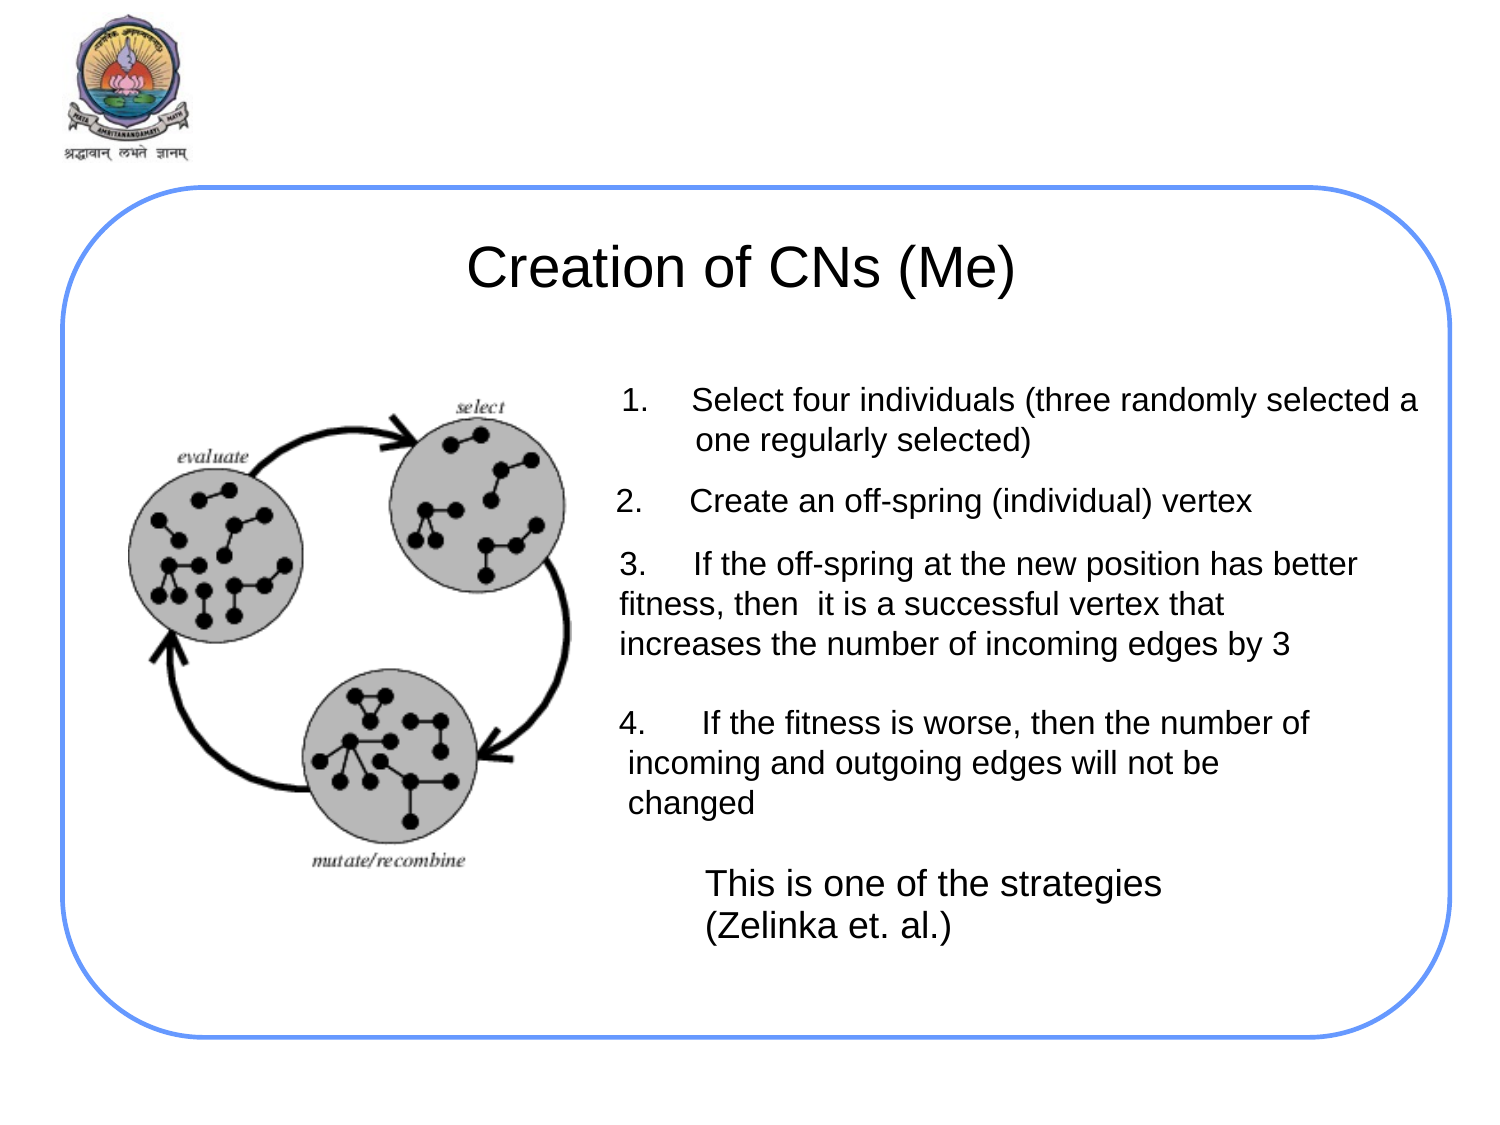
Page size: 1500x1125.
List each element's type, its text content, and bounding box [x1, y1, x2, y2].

text_box Creation of CNs (Me) [179, 197, 1305, 330]
text_box Select four individuals (three randomly selected a one regularly selected) [613, 371, 1437, 466]
text_box This is one of the strategies (Zelinka et. al.) [690, 855, 1246, 954]
text_box 4. If the fitness is worse, then the number of incoming and outgoing edges will not be changed [611, 694, 1328, 829]
text_box 3. If the off-spring at the new position has better fitness, then it is a successful vertex that increases the number of incoming edges by 3 [611, 534, 1376, 670]
picture [128, 396, 572, 869]
picture [62, 12, 193, 163]
text_box 2. Create an off-spring (individual) vertex [608, 471, 1271, 526]
